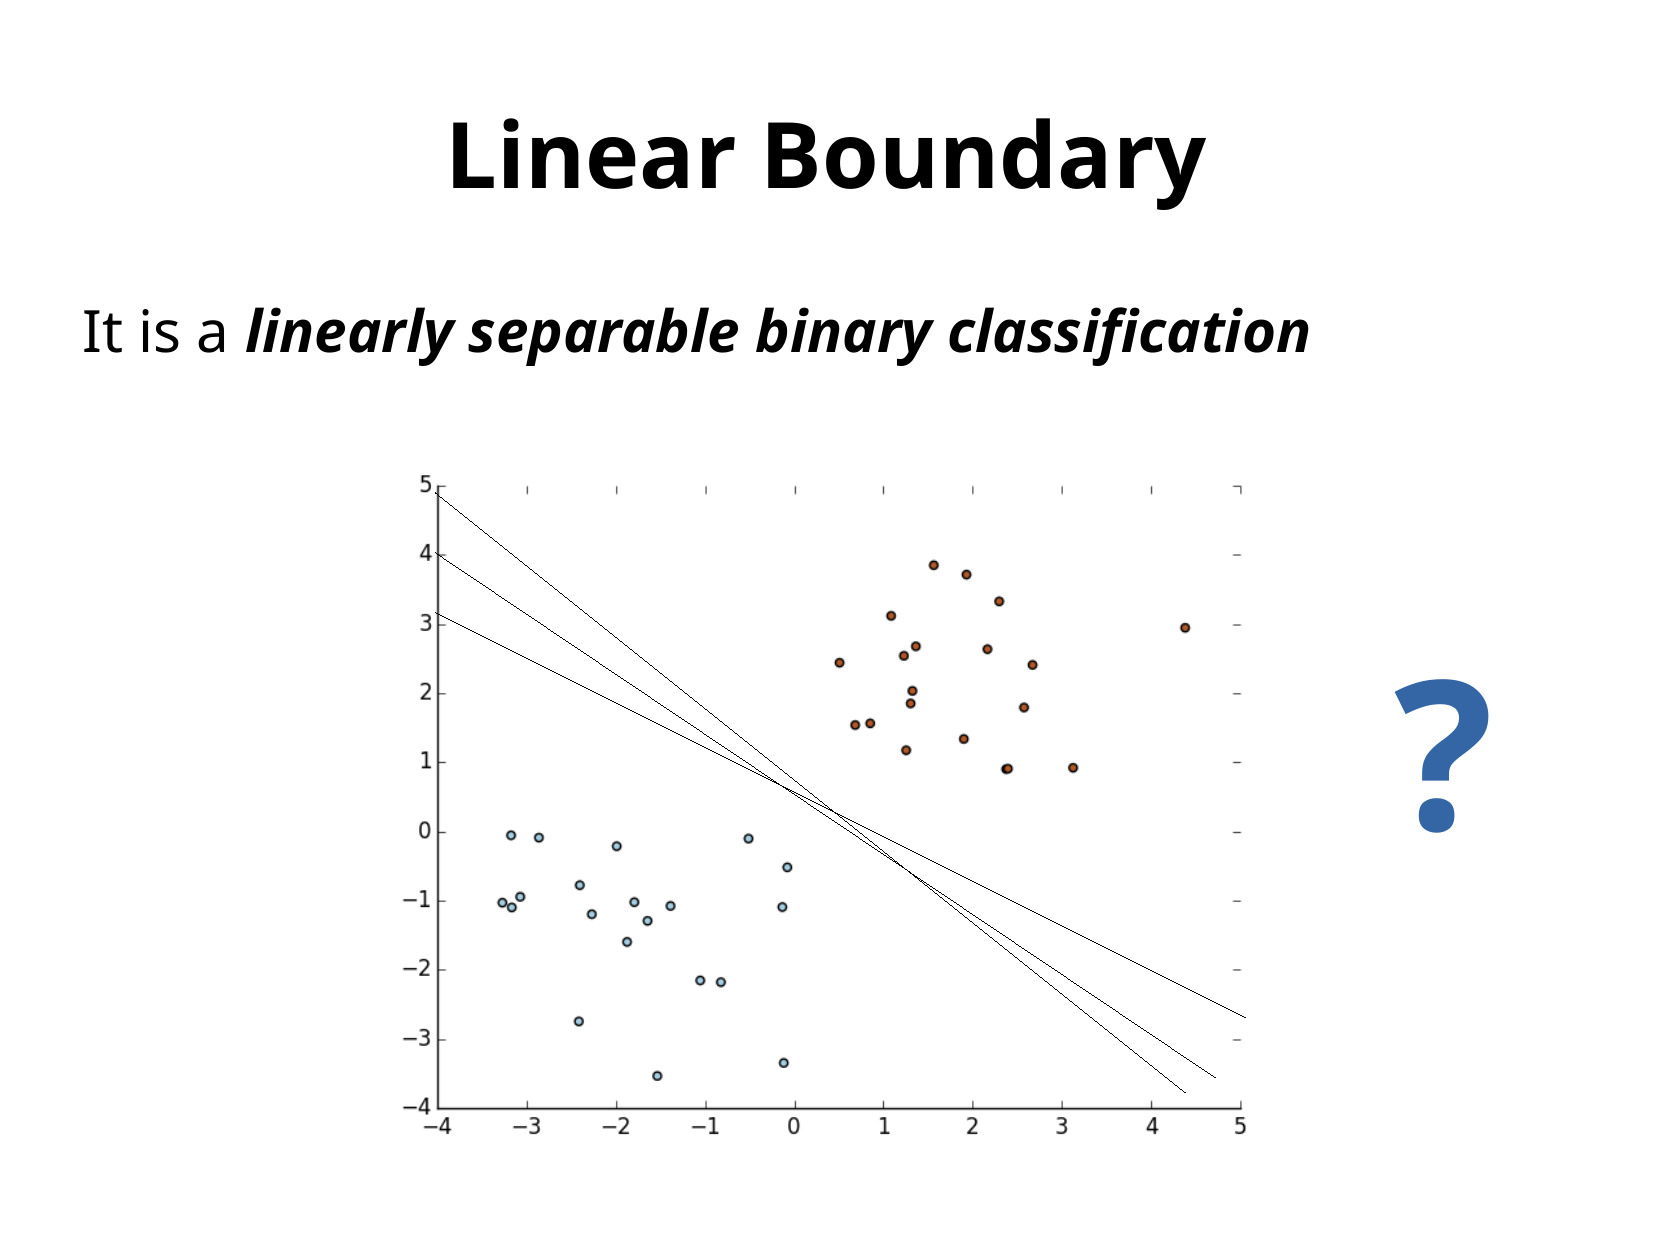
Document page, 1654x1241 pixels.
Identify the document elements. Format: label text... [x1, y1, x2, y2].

list It is a linearly separable binary classification [82, 290, 1571, 1010]
text_box ? [1380, 600, 1531, 859]
title Linear Boundary [82, 49, 1571, 257]
picture [308, 1010, 1344, 1186]
